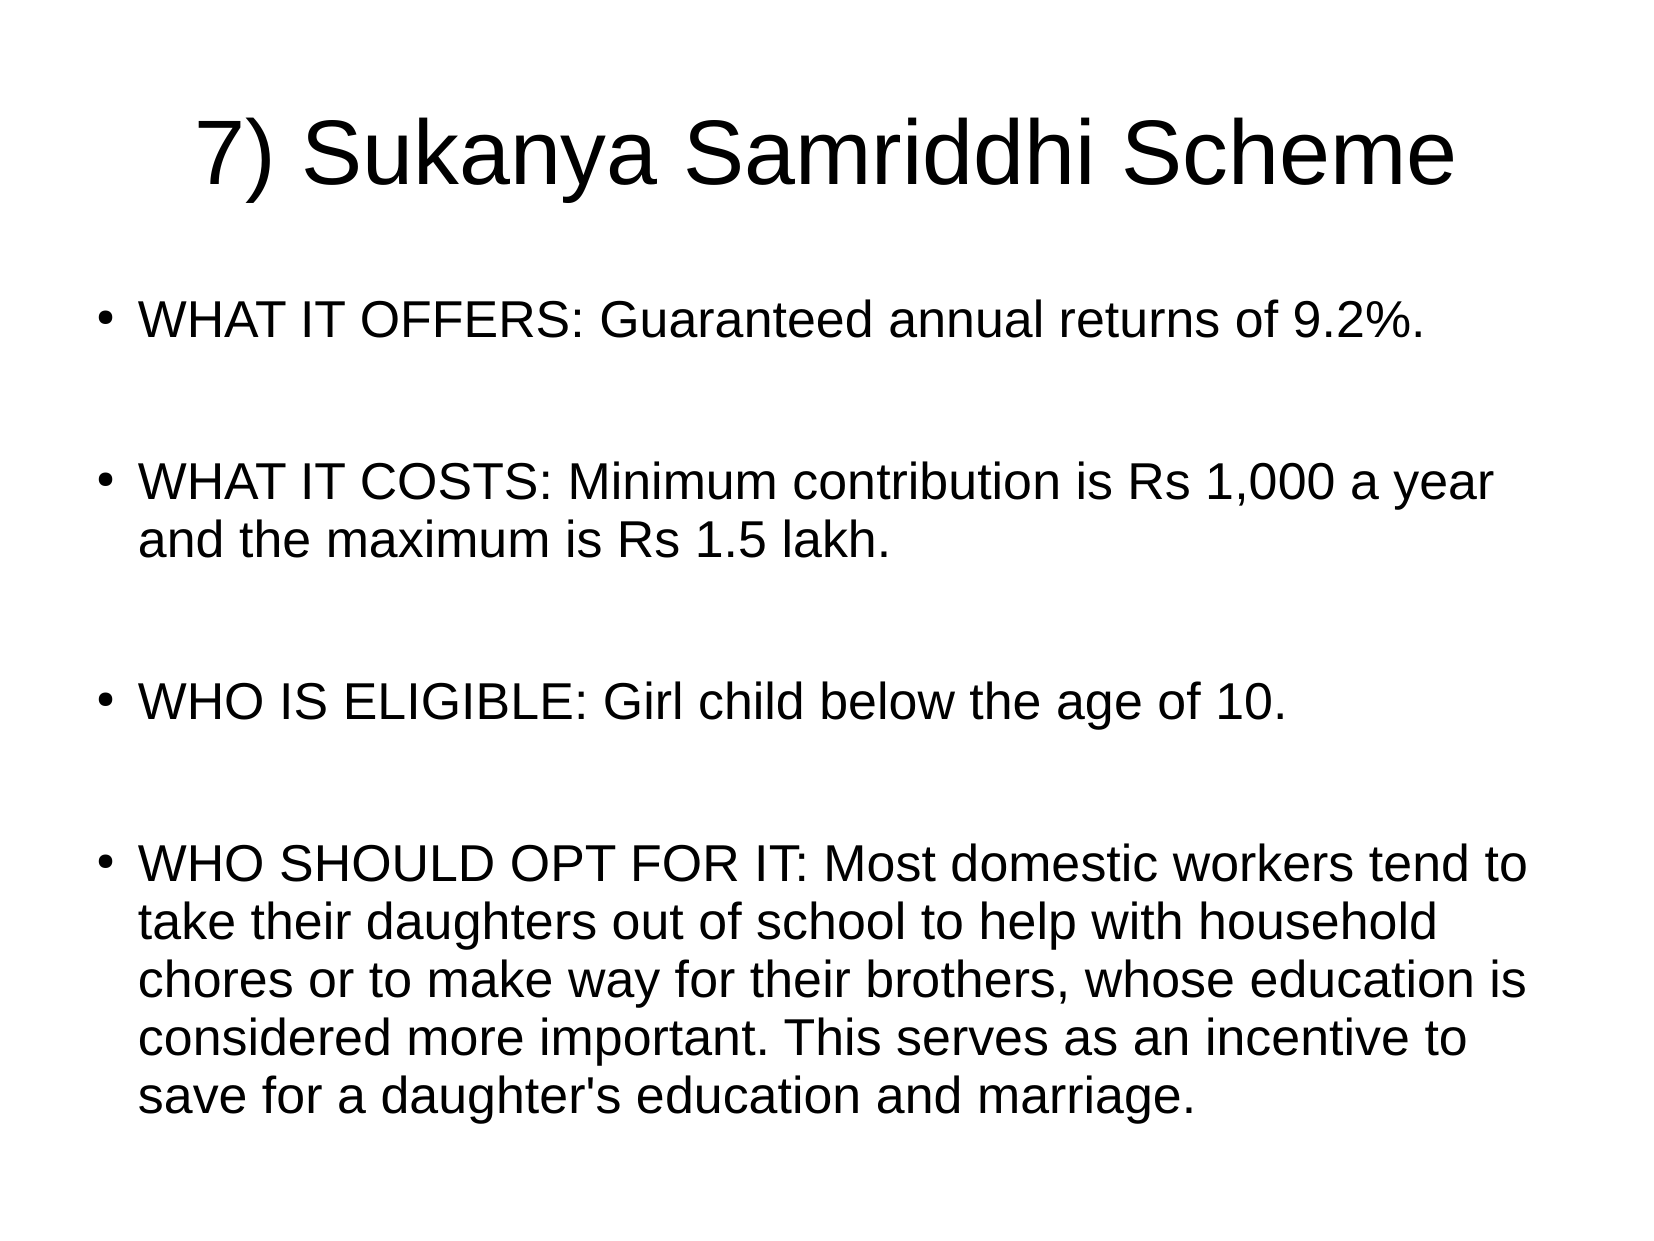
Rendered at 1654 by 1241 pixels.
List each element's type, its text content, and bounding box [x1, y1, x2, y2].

title 7) Sukanya Samriddhi Scheme [82, 49, 1571, 257]
list WHAT IT OFFERS: Guaranteed annual returns of 9.2%. WHAT IT COSTS: Minimum contribution is Rs 1,000 a year and the maximum is Rs 1.5 lakh. WHO IS ELIGIBLE: Girl child below the age of 10. WHO SHOULD OPT FOR IT: Most domestic workers tend to take their daughters out of school to help with household chores or to make way for their brothers, whose education is considered more important. This serves as an incentive to save for a daughter's education and marriage. [82, 290, 1571, 1141]
